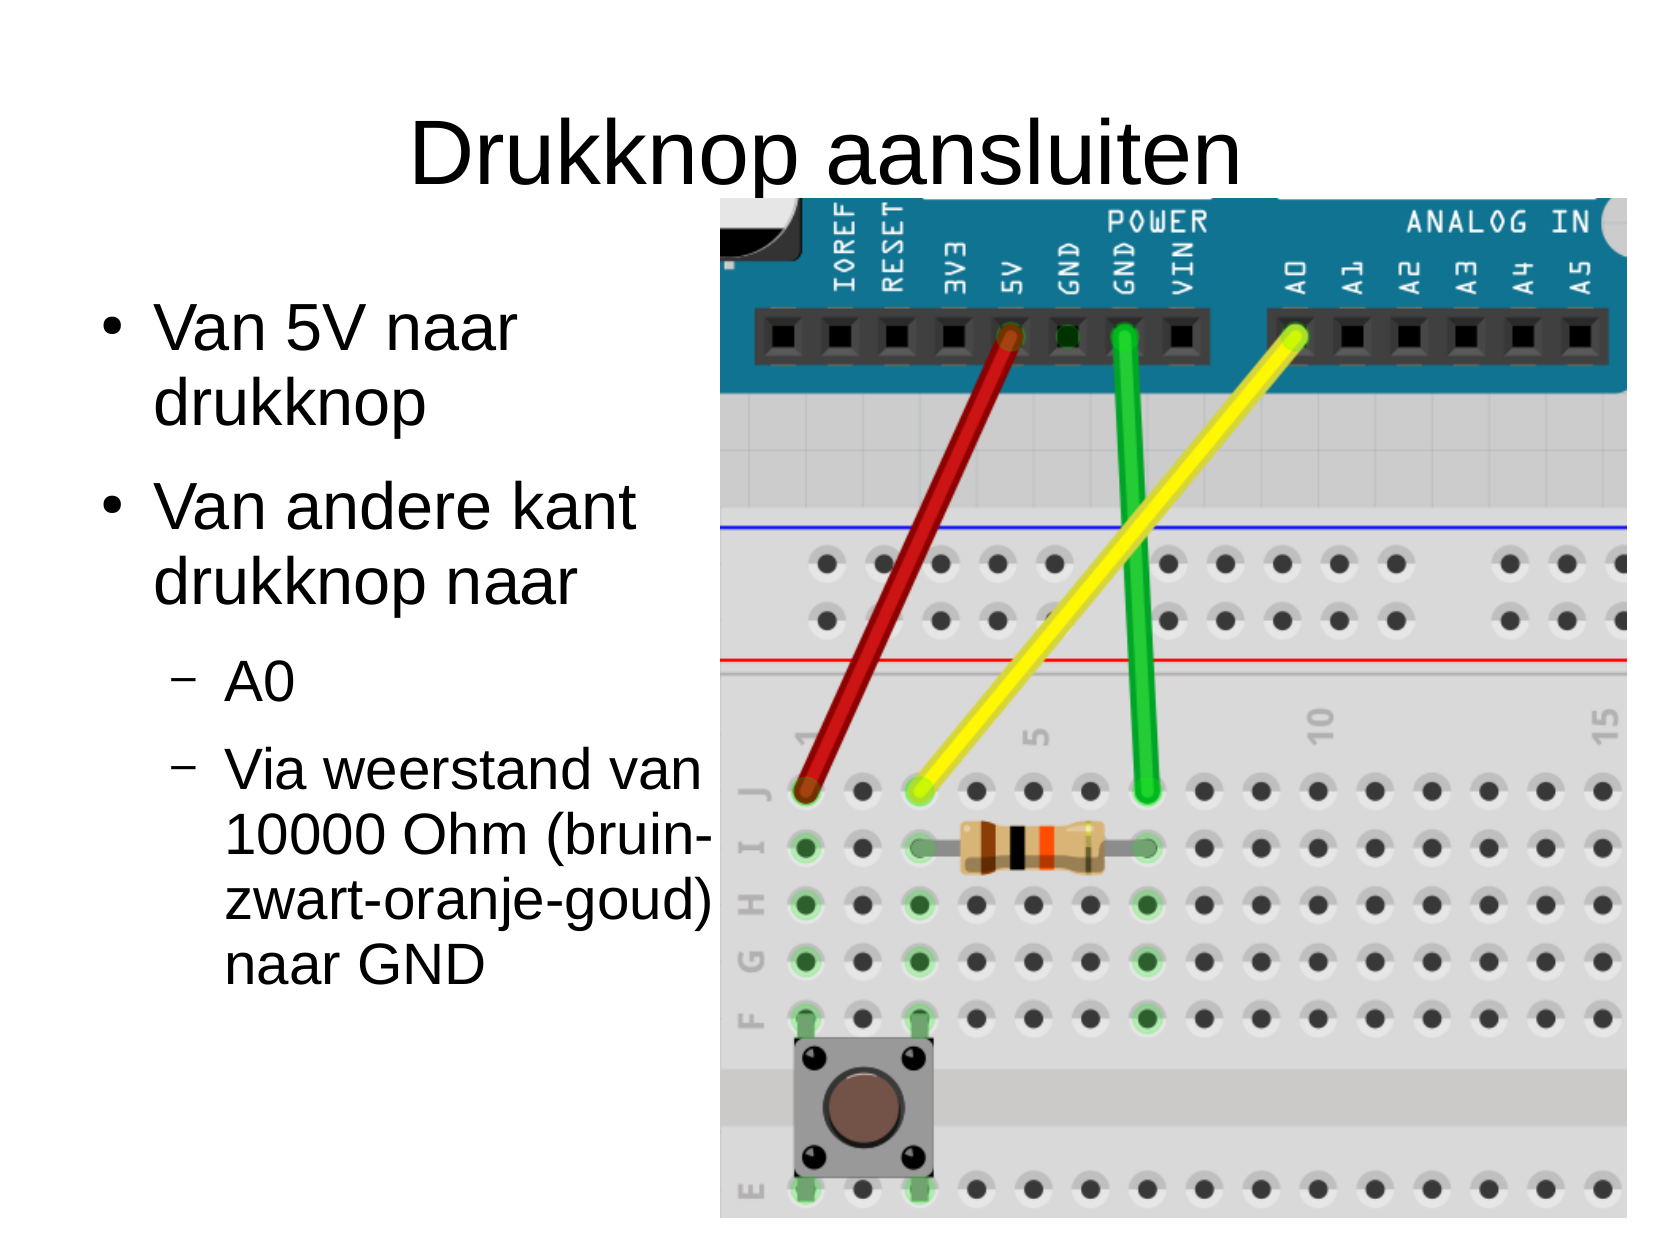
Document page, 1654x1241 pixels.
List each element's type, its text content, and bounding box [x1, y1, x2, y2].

picture [720, 198, 1627, 1218]
title Drukknop aansluiten [82, 49, 1571, 257]
list Van 5V naar drukknop Van andere kant drukknop naar A0 Via weerstand van 10000 Ohm (bruin-zwart-oranje-goud) naar GND [82, 290, 720, 1205]
